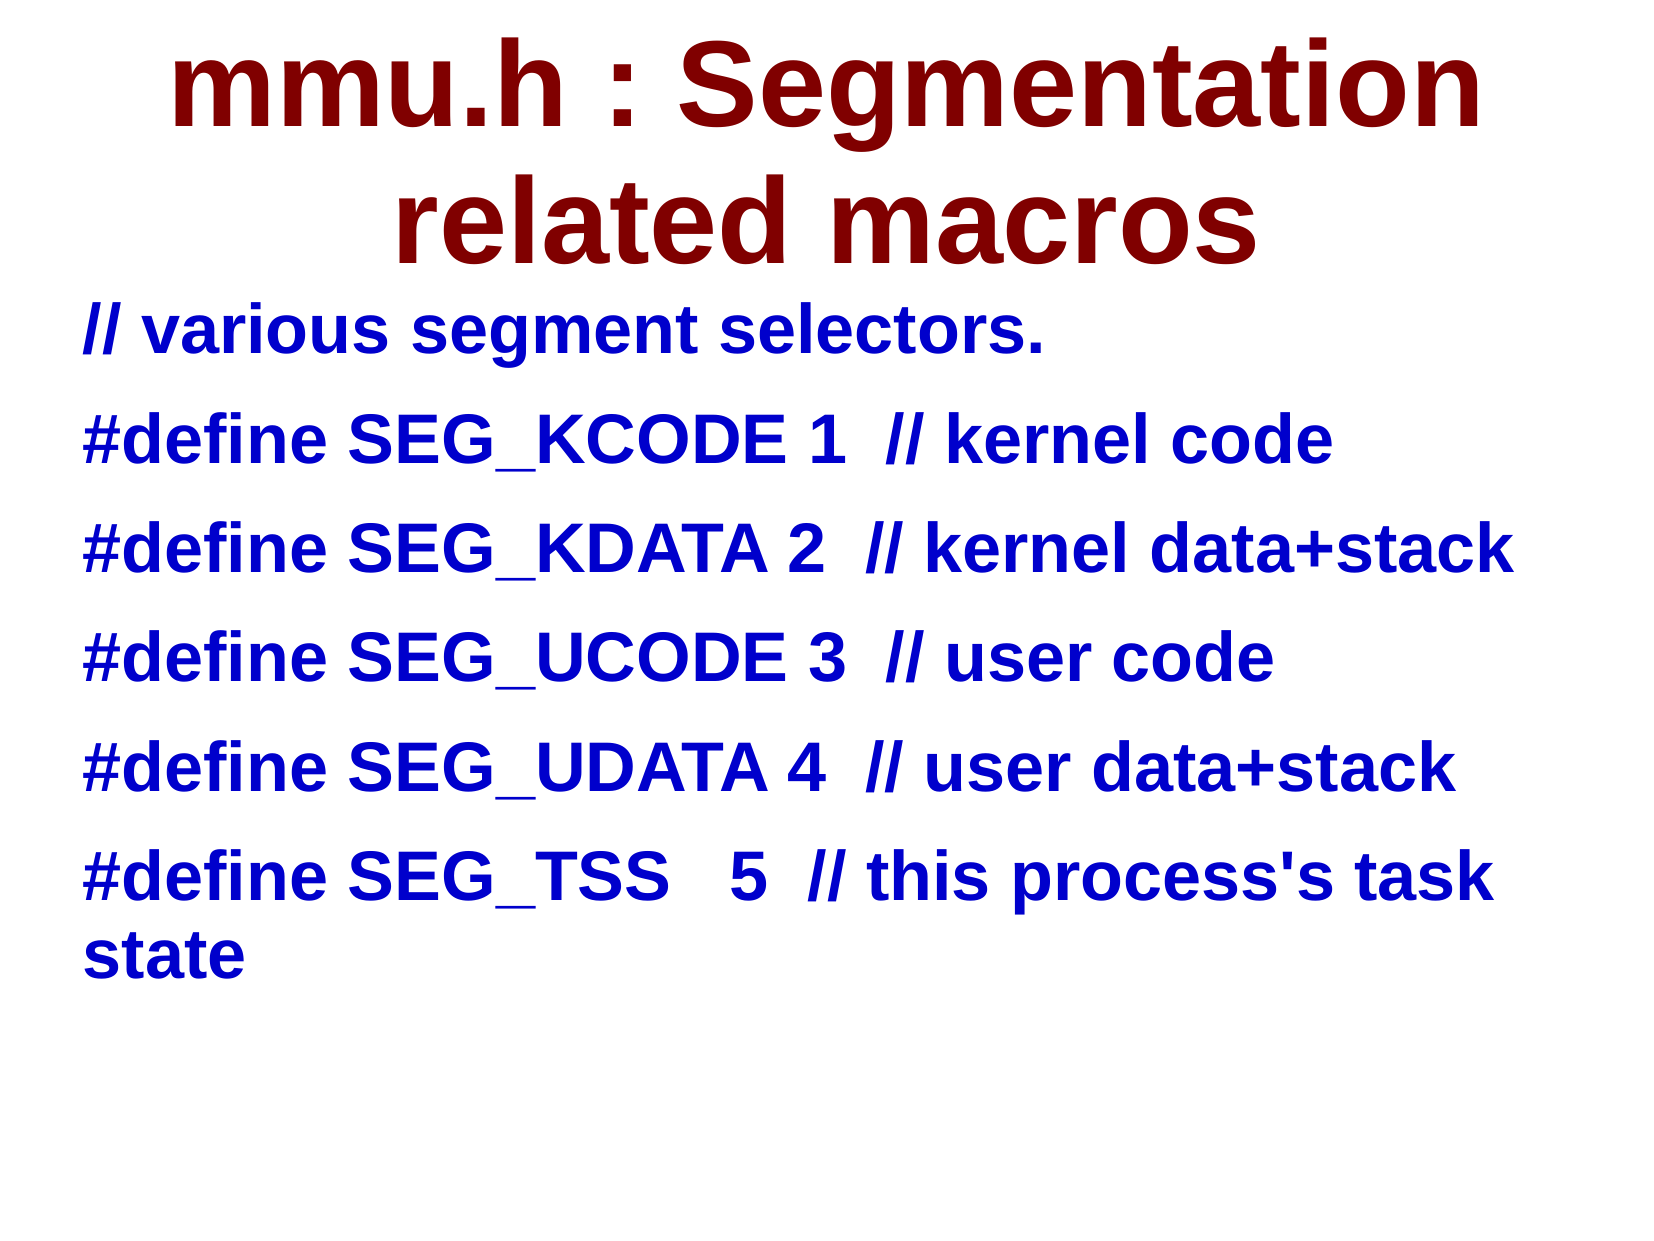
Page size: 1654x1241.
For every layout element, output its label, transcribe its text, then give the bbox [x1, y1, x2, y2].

title mmu.h : Segmentation related macros [82, 16, 1571, 290]
list // various segment selectors. #define SEG_KCODE 1 // kernel code #define SEG_KDATA 2 // kernel data+stack #define SEG_UCODE 3 // user code #define SEG_UDATA 4 // user data+stack #define SEG_TSS 5 // this process's task state [82, 290, 1571, 1010]
